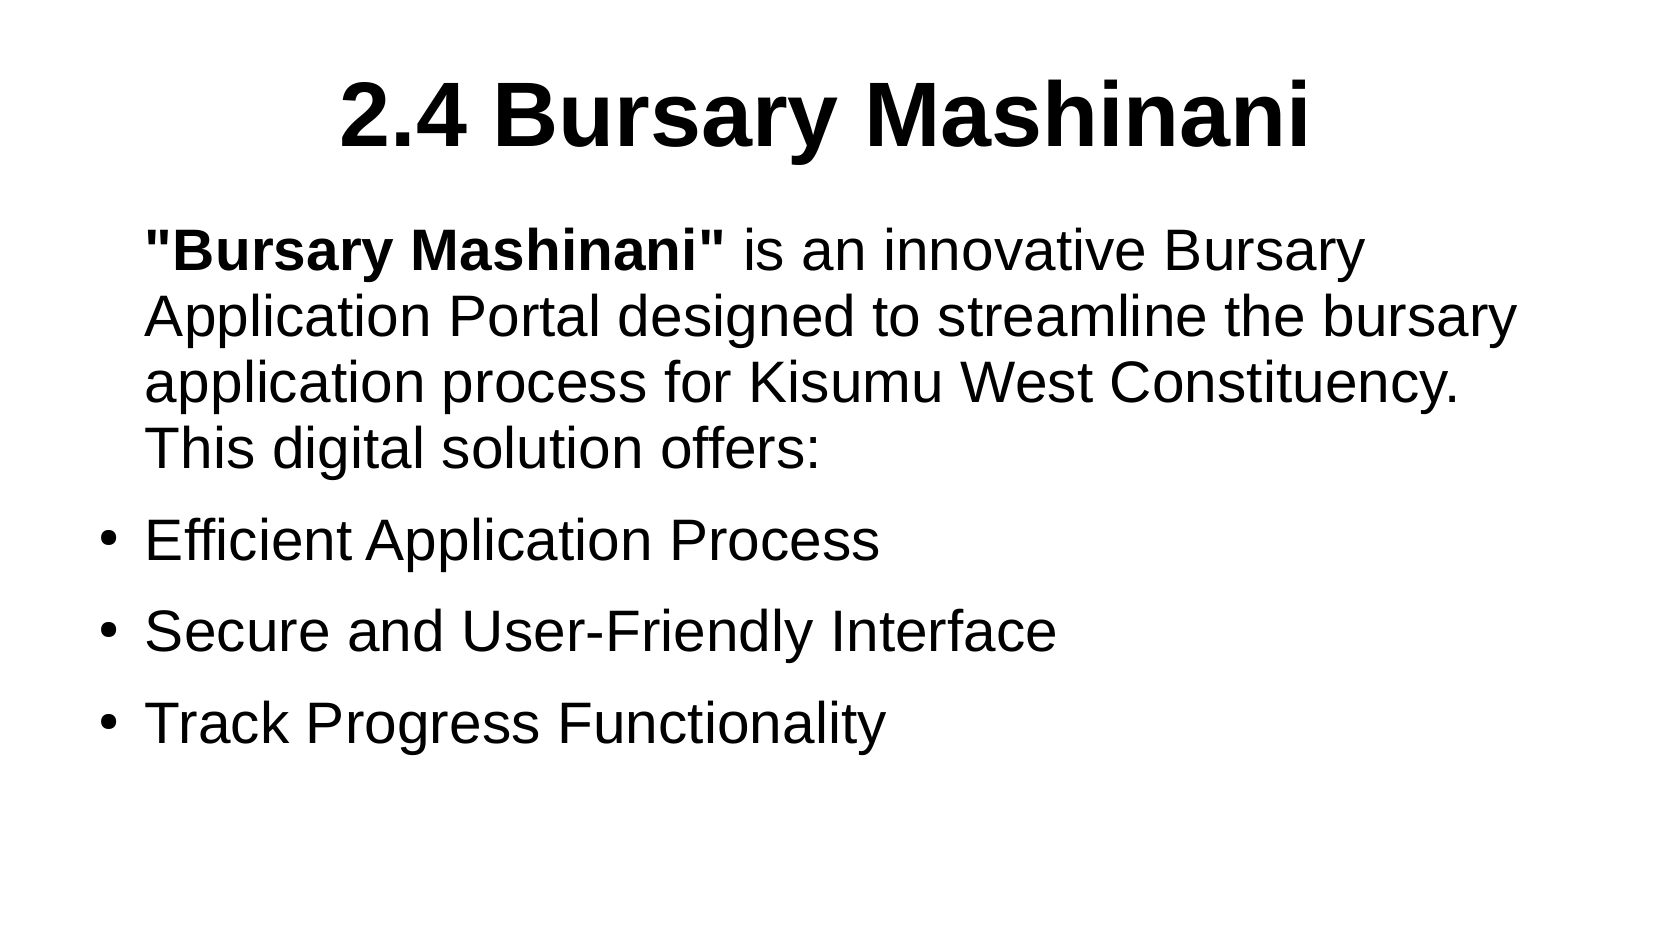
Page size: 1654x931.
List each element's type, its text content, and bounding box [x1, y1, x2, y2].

list "Bursary Mashinani" is an innovative Bursary Application Portal designed to streamline the bursary application process for Kisumu West Constituency. This digital solution offers: Efficient Application Process Secure and User-Friendly Interface Track Progress Functionality [82, 217, 1571, 758]
title 2.4 Bursary Mashinani [82, 37, 1571, 193]
